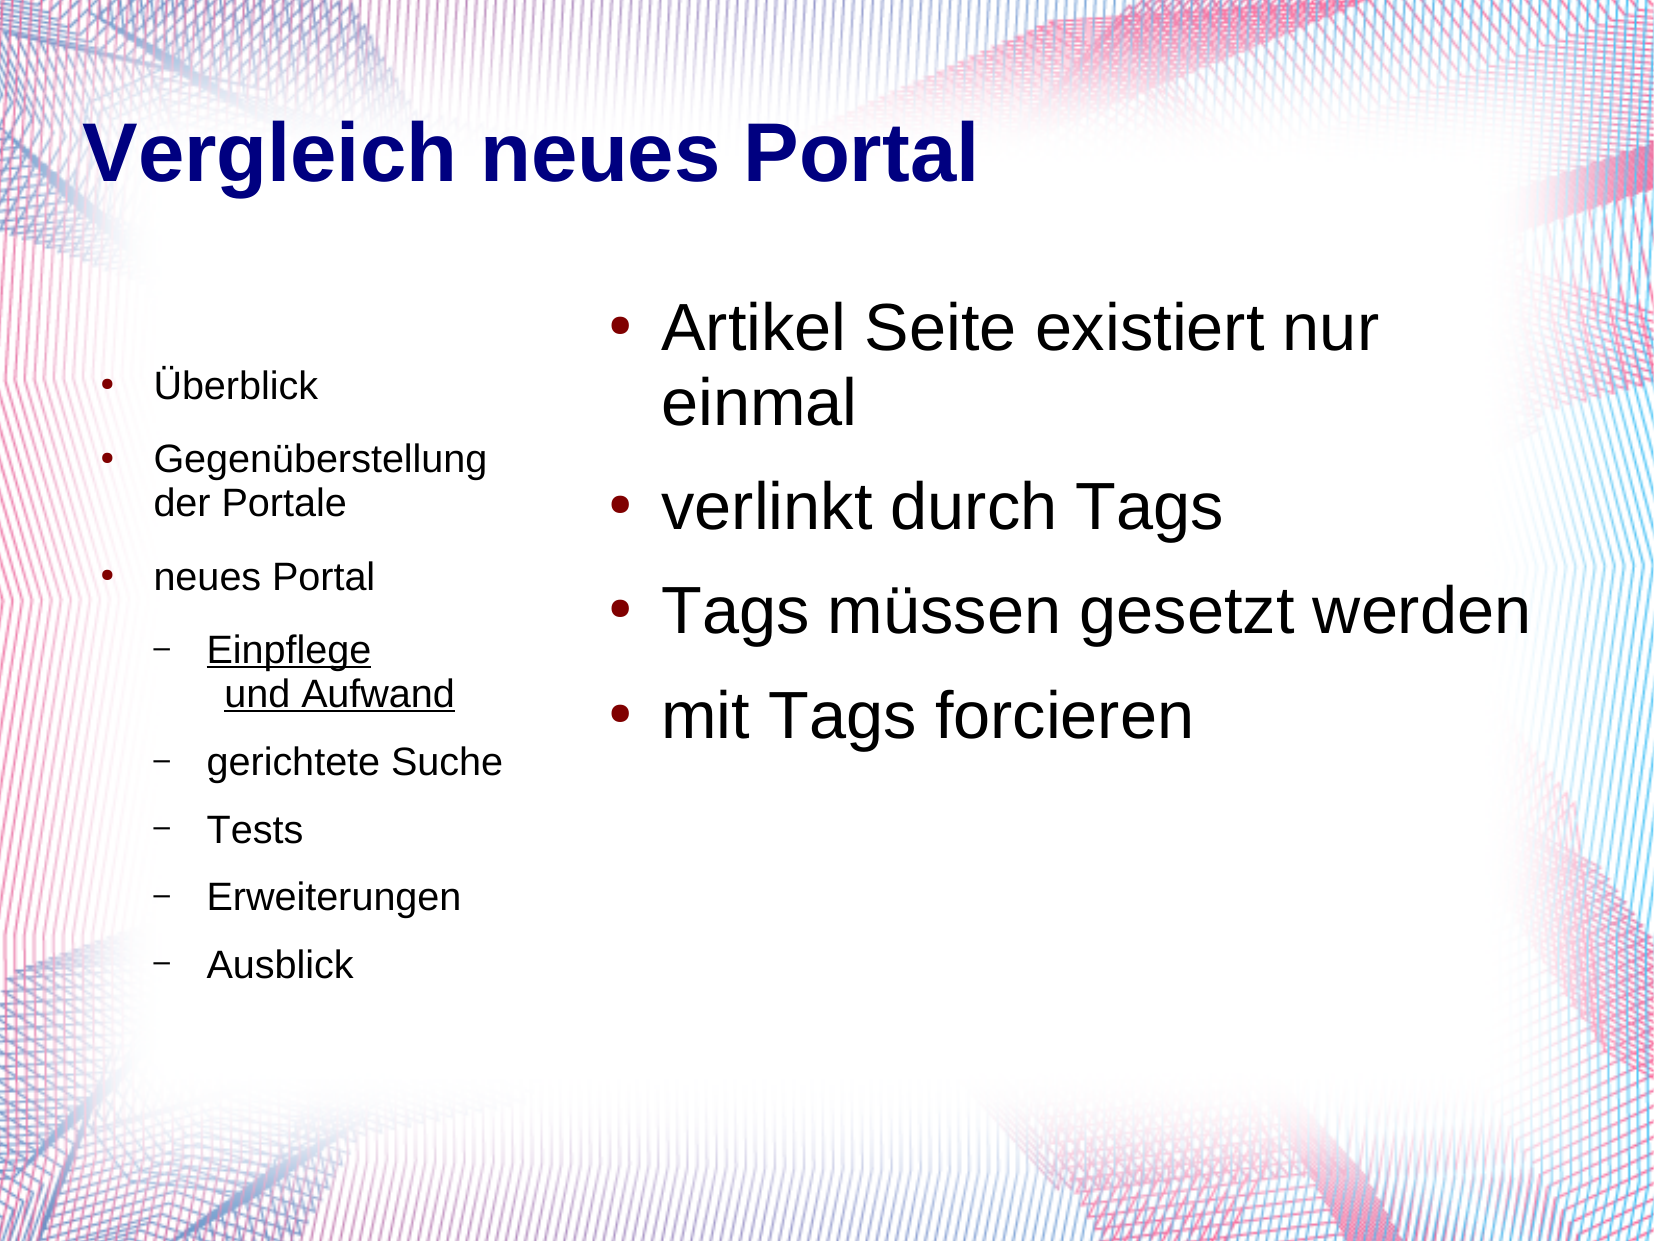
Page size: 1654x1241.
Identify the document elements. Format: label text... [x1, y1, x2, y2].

picture [0, 0, 1654, 1241]
title Vergleich neues Portal [82, 49, 1571, 257]
list Artikel Seite existiert nur einmal verlinkt durch Tags Tags müssen gesetzt werden mit Tags forcieren [590, 290, 1572, 1109]
list Überblick Gegenüberstellung der Portale neues Portal Einpflege und Aufwand gerichtete Suche Tests Erweiterungen Ausblick [82, 290, 520, 1109]
